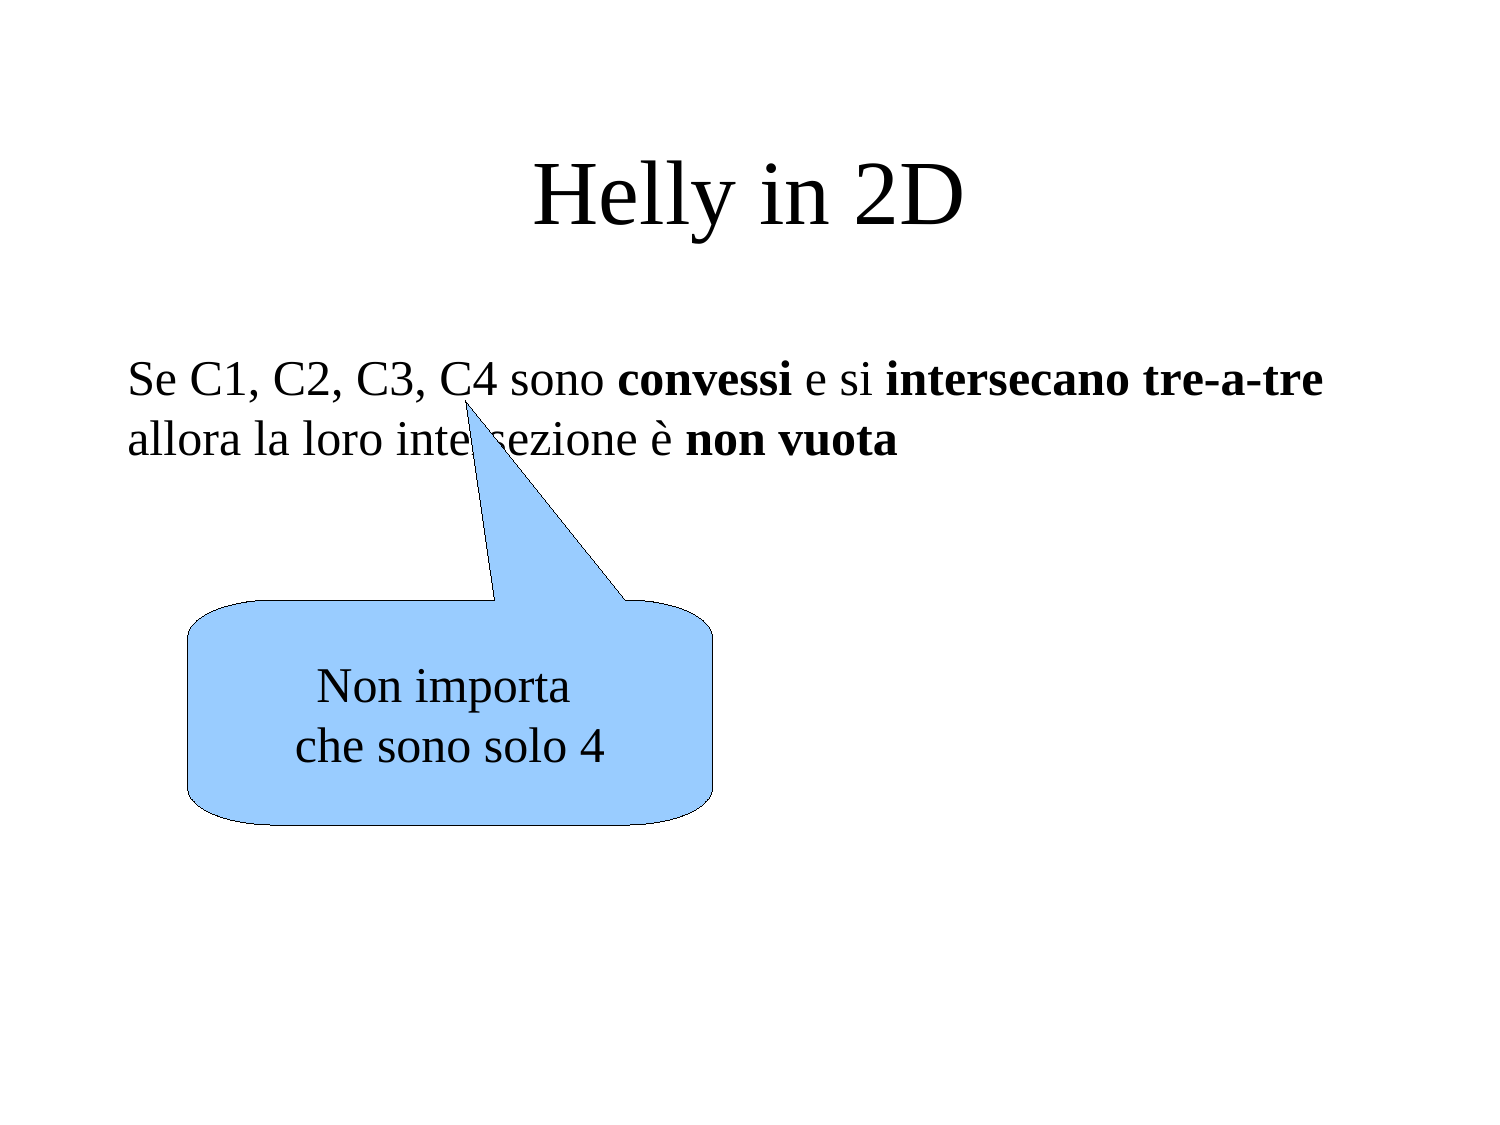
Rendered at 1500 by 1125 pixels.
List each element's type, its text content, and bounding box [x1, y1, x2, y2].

title Helly in 2D [112, 107, 1387, 280]
text_box Non importa che sono solo 4 [187, 400, 713, 826]
text_box Se C1, C2, C3, C4 sono convessi e si intersecano tre-a-tre allora la loro intersezione è non vuota [112, 337, 1388, 473]
